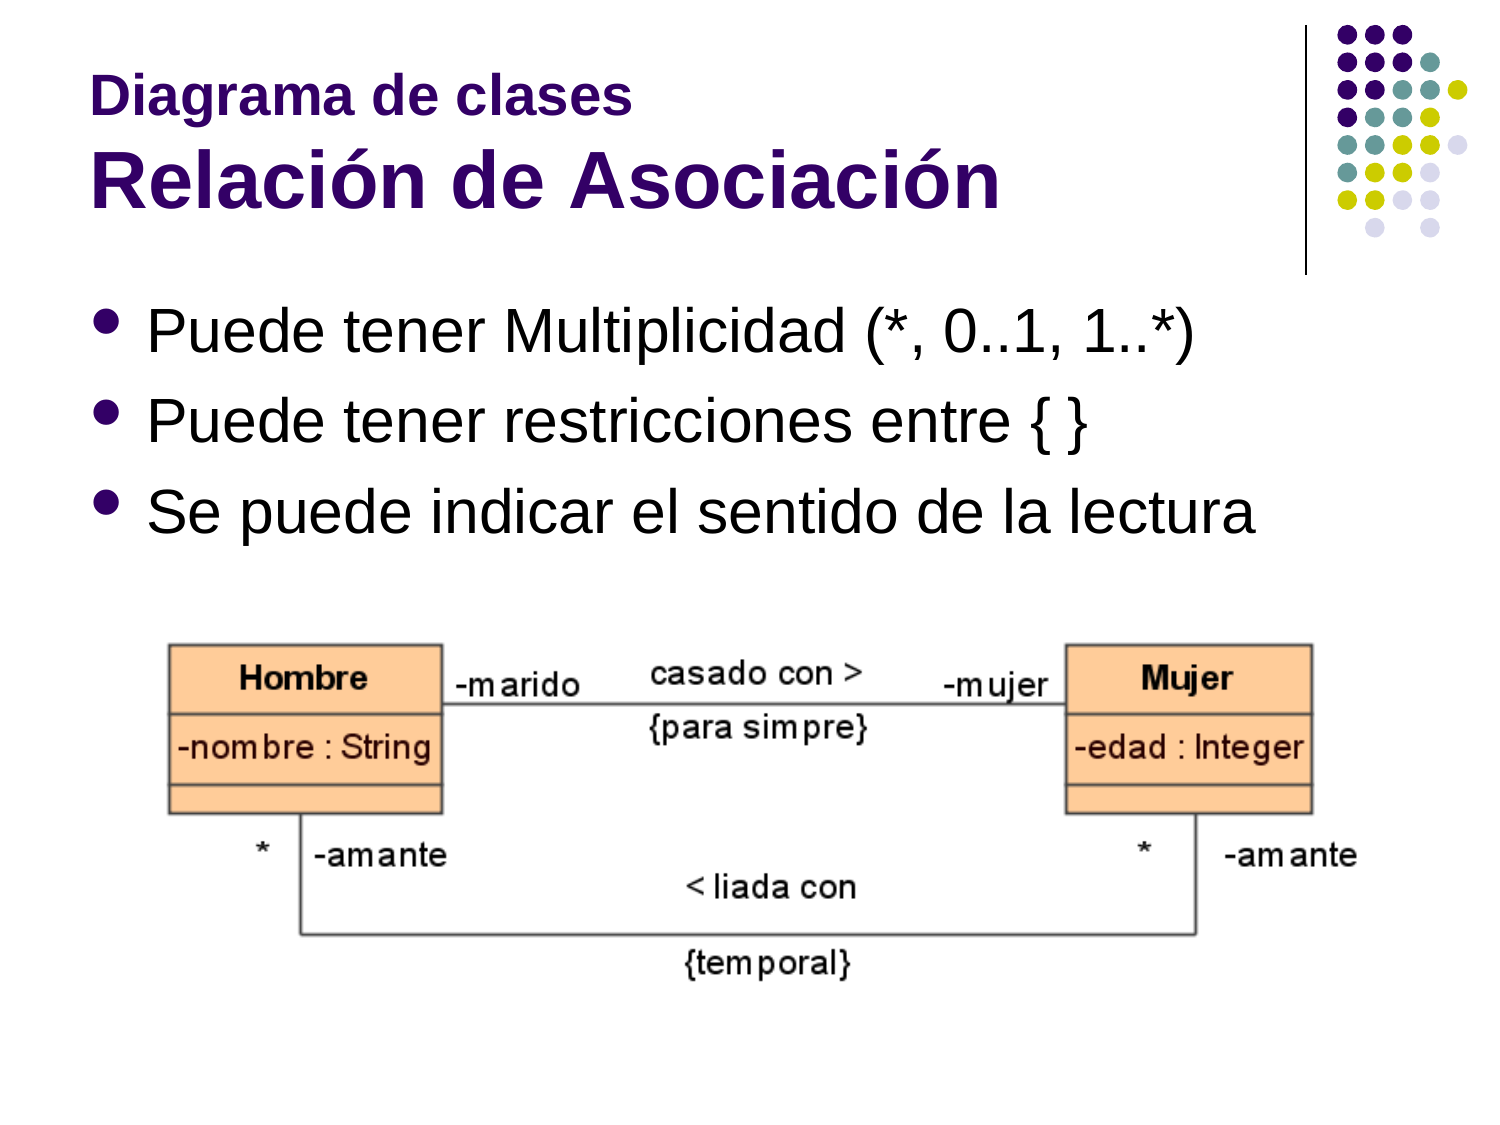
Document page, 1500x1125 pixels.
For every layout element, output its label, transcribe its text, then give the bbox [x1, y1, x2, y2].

title Diagrama de clases Relación de Asociación [74, 20, 1313, 233]
picture [147, 621, 1377, 1010]
list Puede tener Multiplicidad (*, 0..1, 1..*) Puede tener restricciones entre { } Se puede indicar el sentido de la lectura [75, 282, 1426, 1006]
